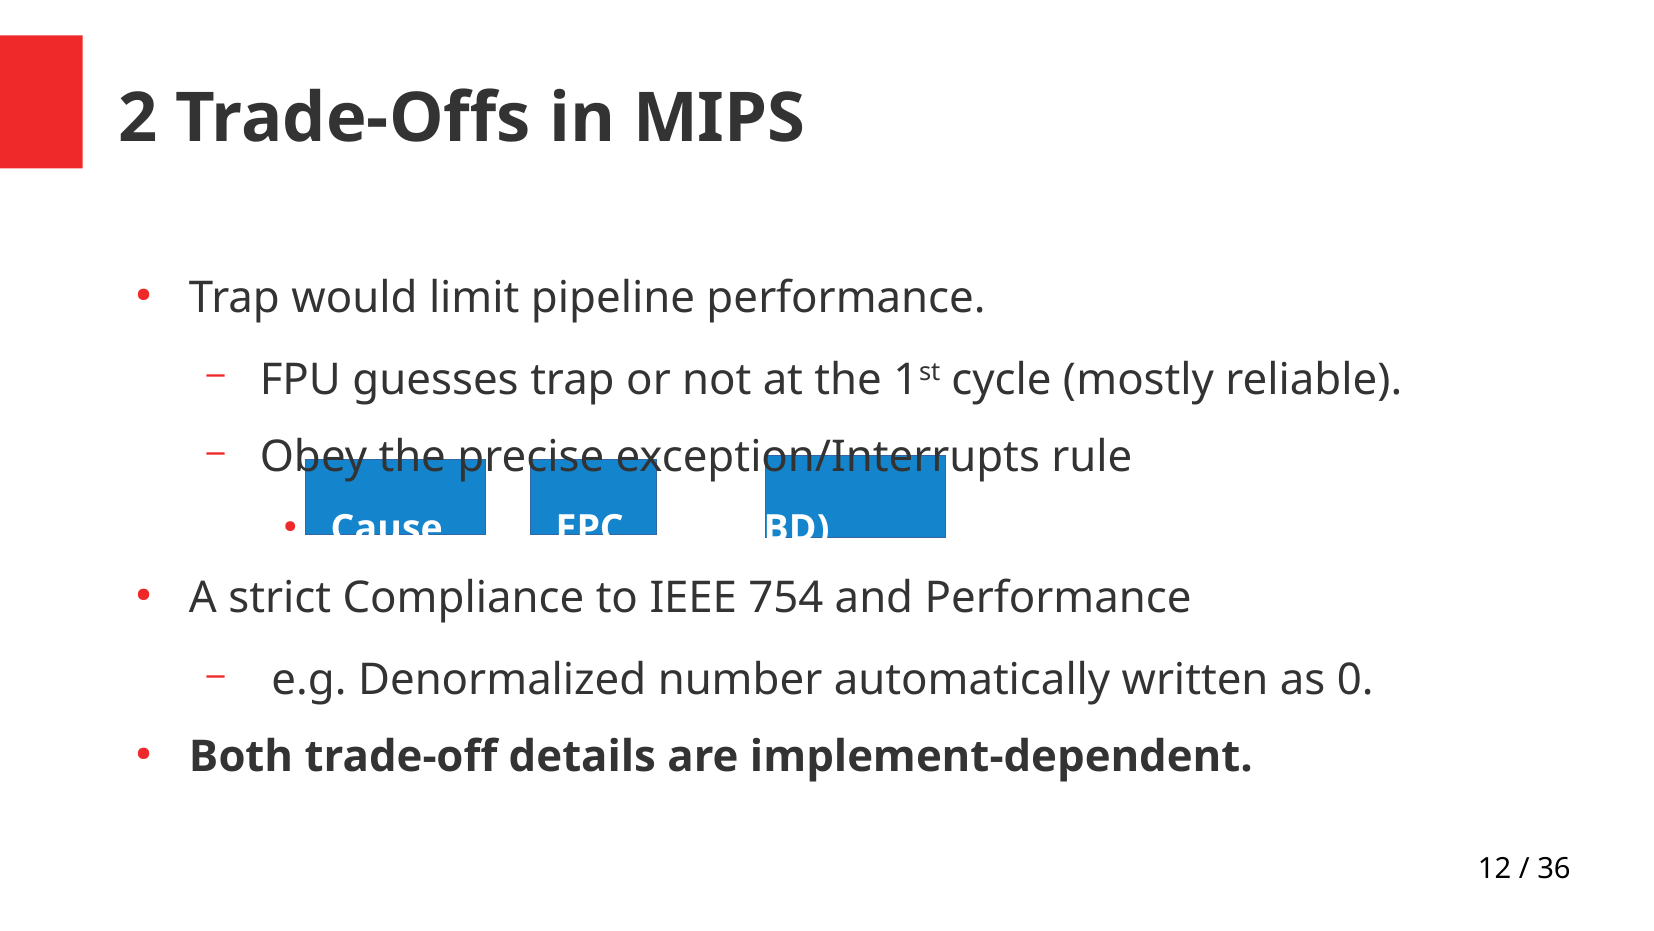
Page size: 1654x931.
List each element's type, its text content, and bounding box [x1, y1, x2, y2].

list Trap would limit pipeline performance. FPU guesses trap or not at the 1st cycle (mostly reliable). Obey the precise exception/Interrupts rule Cause EPC SR(BD) A strict Compliance to IEEE 754 and Performance e.g. Denormalized number automatically written as 0. Both trade-off details are implement-dependent. [118, 265, 1536, 806]
title 2 Trade-Offs in MIPS [118, 37, 1571, 193]
